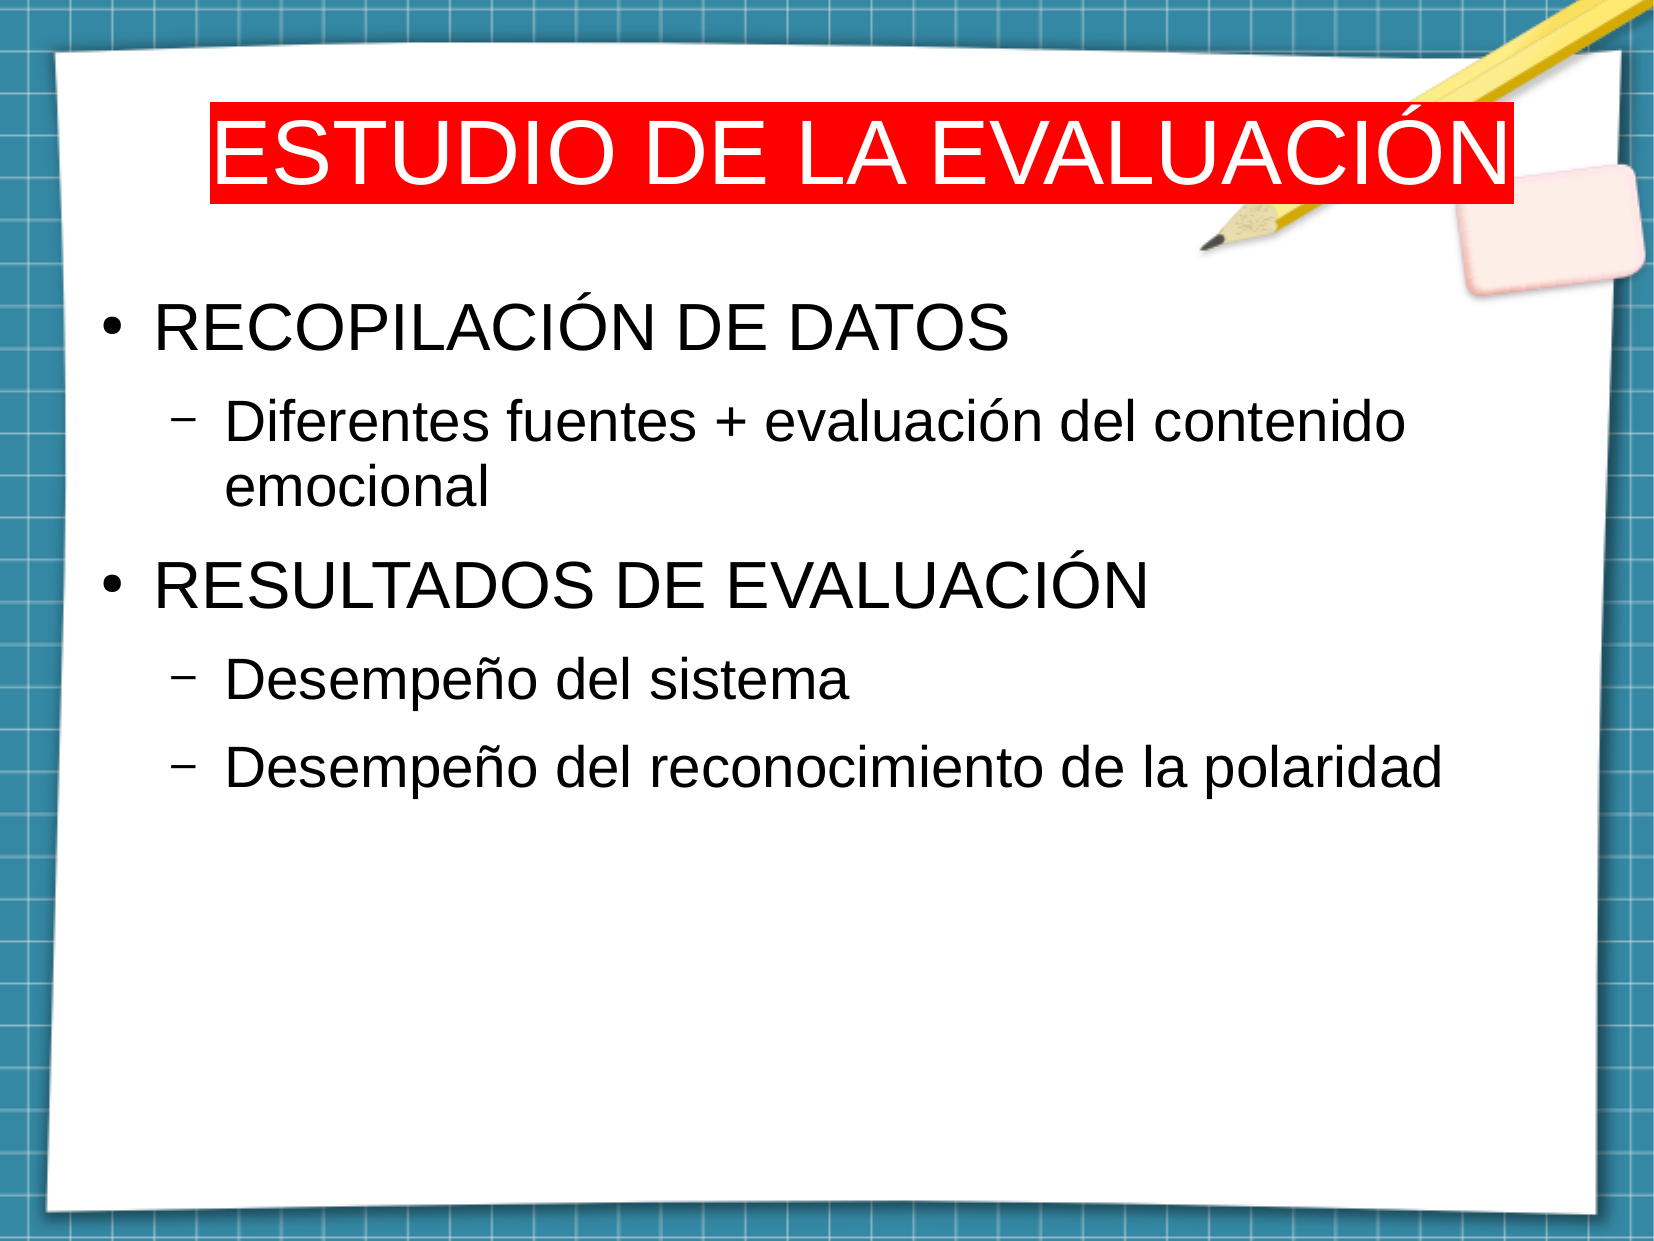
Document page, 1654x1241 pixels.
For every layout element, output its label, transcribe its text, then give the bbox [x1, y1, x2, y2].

title ESTUDIO DE LA EVALUACIÓN [82, 49, 1571, 257]
picture [0, 0, 1654, 1241]
list RECOPILACIÓN DE DATOS Diferentes fuentes + evaluación del contenido emocional RESULTADOS DE EVALUACIÓN Desempeño del sistema Desempeño del reconocimiento de la polaridad [82, 290, 1571, 1087]
